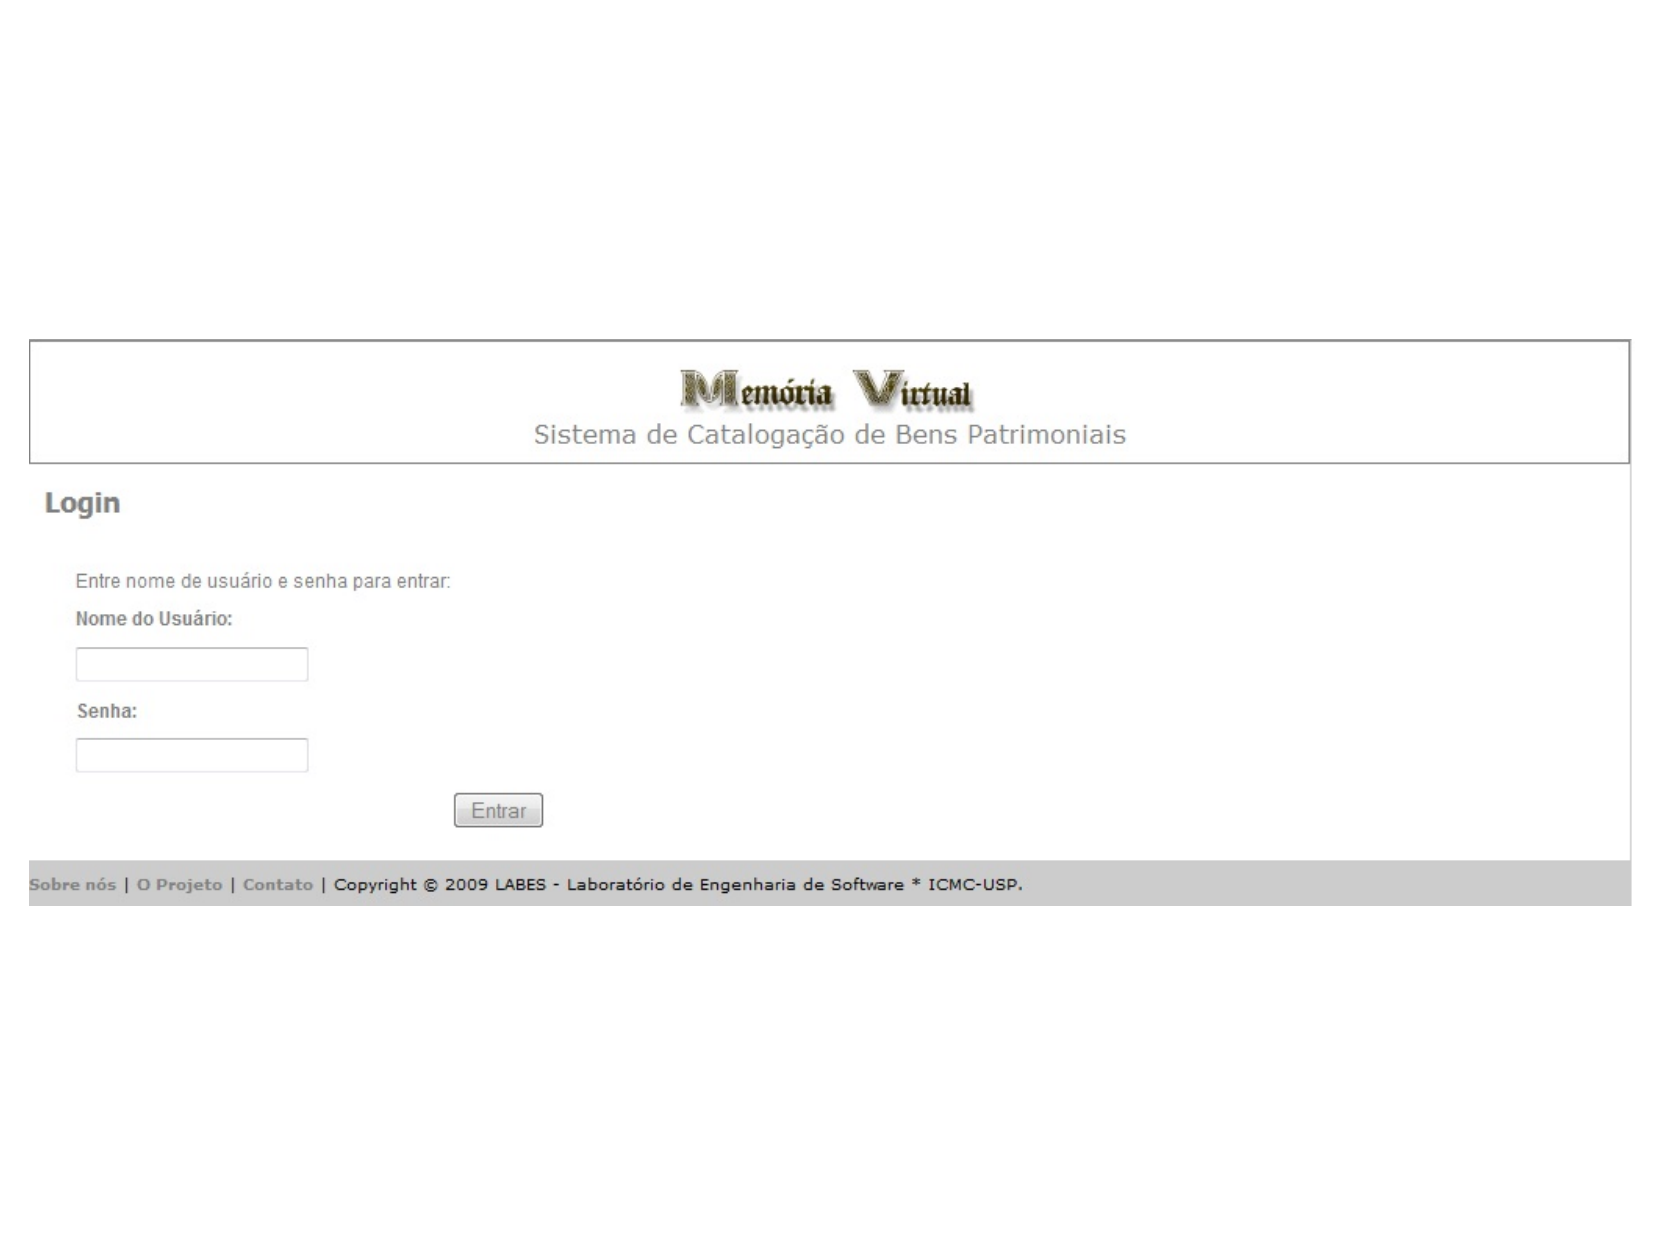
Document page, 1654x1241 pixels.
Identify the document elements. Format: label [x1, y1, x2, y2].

picture [29, 339, 1635, 906]
